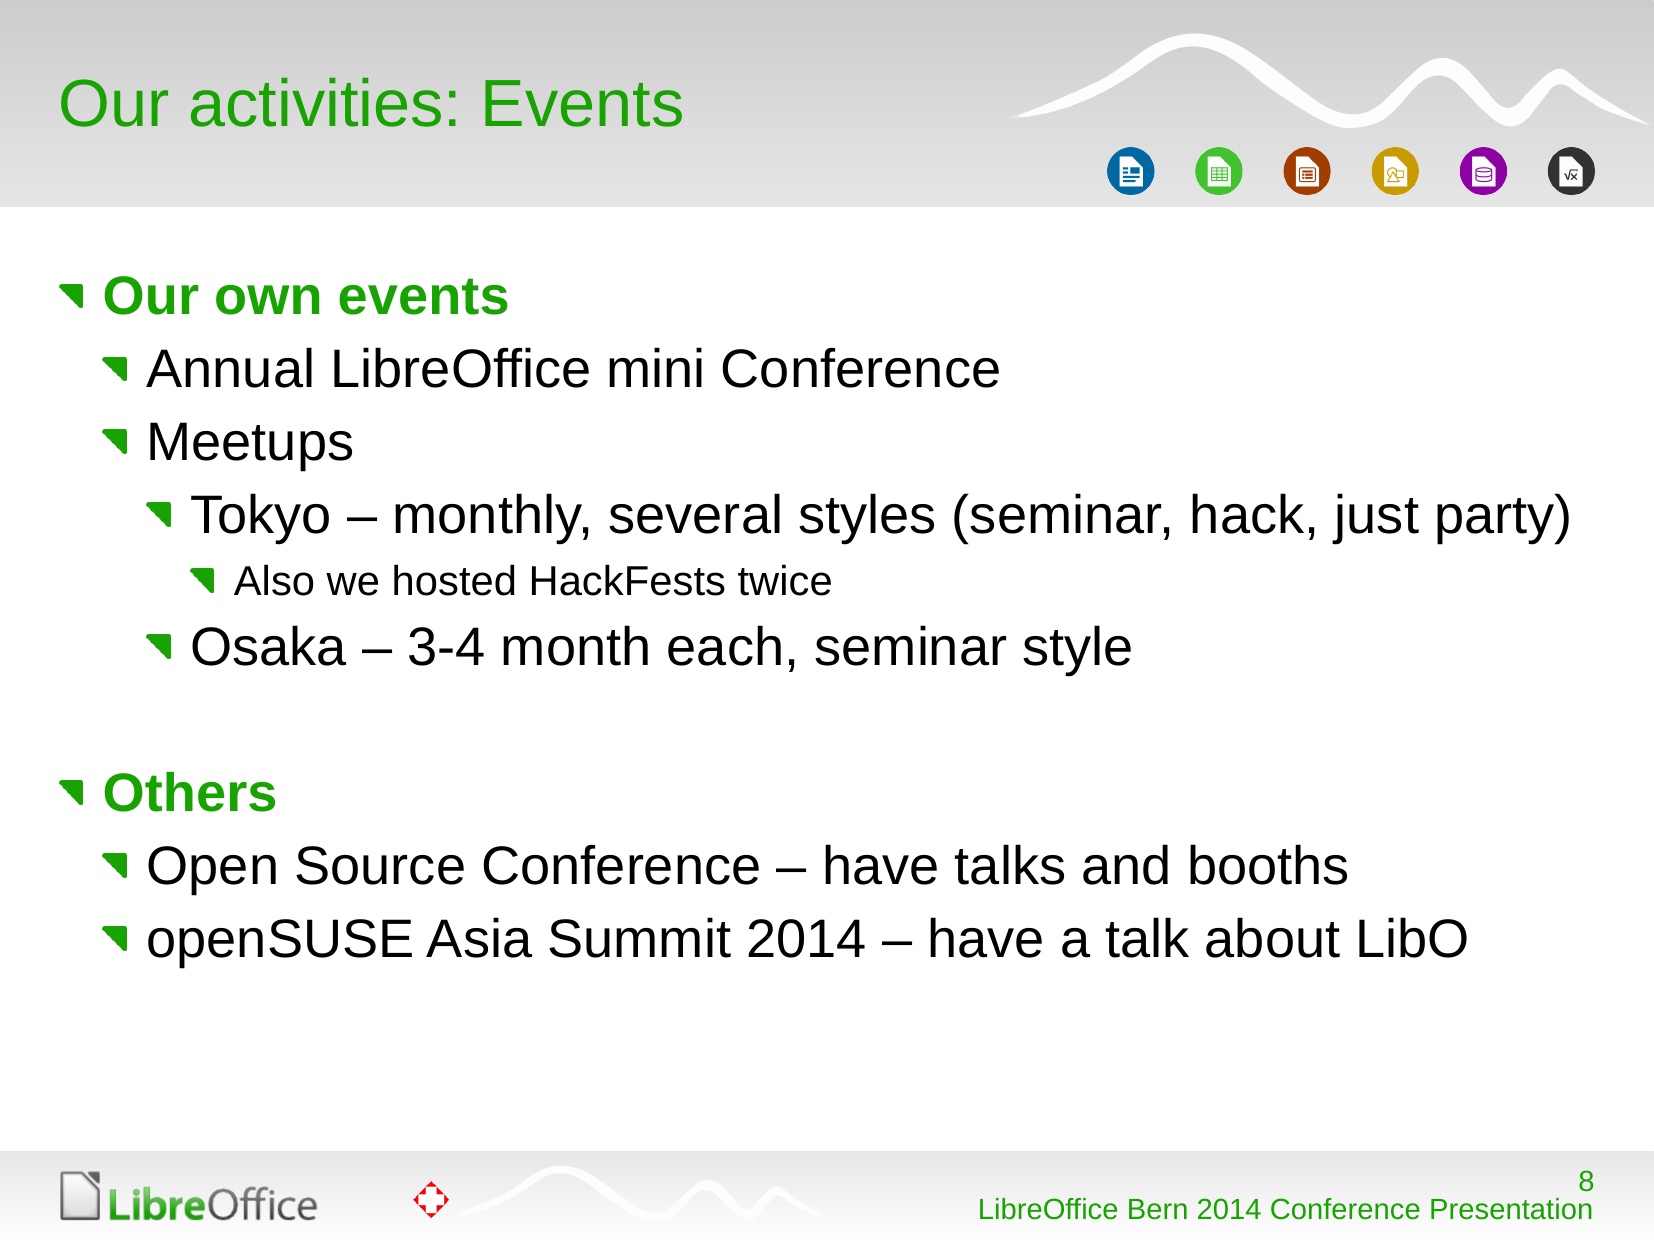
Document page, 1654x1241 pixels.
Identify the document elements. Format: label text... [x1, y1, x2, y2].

picture [413, 1163, 833, 1223]
title Our activities: Events [59, 29, 1034, 178]
list Our own events Annual LibreOffice mini Conference Meetups Tokyo – monthly, several styles (seminar, hack, just party) Also we hosted HackFests twice Osaka – 3-4 month each, seminar style Others Open Source Conference – have talks and booths openSUSE Asia Summit 2014 – have a talk about LibO [59, 265, 1595, 986]
picture [1034, 29, 1654, 131]
picture [1107, 147, 1595, 195]
picture [41, 1152, 337, 1240]
